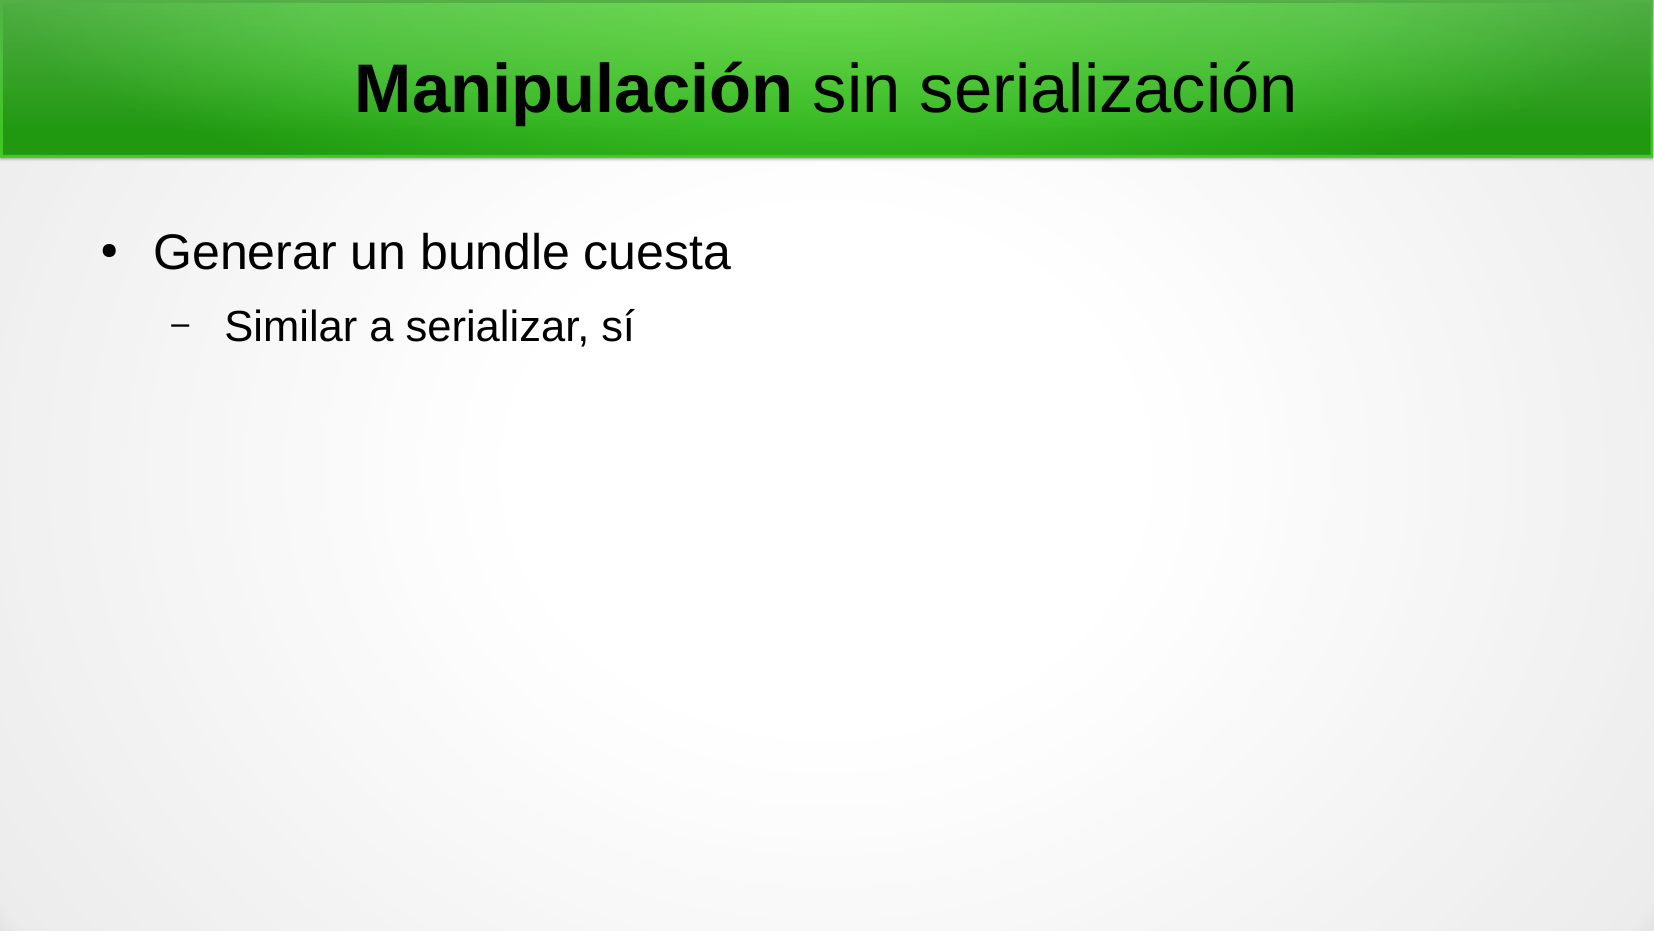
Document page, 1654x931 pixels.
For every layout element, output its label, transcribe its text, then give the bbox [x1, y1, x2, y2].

title Manipulación sin serialización [82, 35, 1571, 142]
list Generar un bundle cuesta Similar a serializar, sí [82, 224, 1571, 764]
